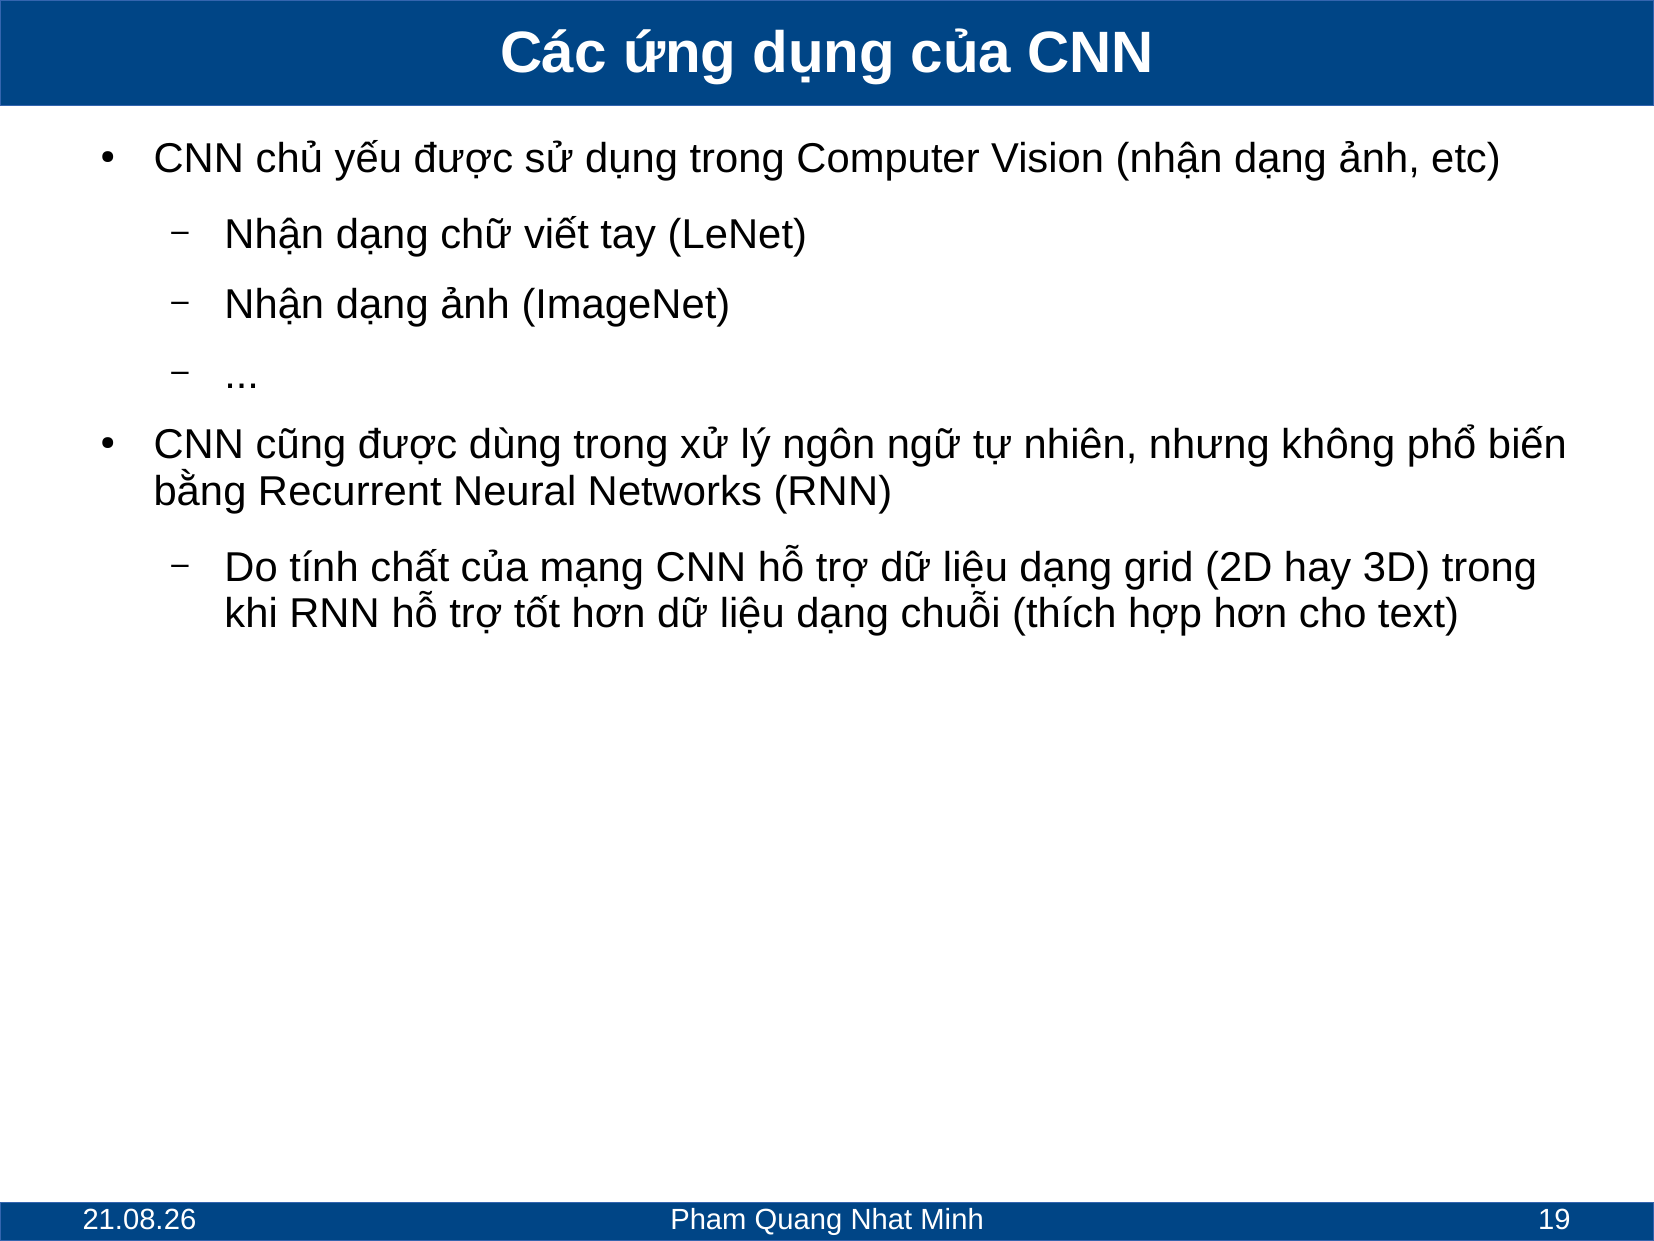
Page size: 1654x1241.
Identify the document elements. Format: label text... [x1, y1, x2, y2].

title Các ứng dụng của CNN [0, 0, 1654, 106]
list CNN chủ yếu được sử dụng trong Computer Vision (nhận dạng ảnh, etc) Nhận dạng chữ viết tay (LeNet) Nhận dạng ảnh (ImageNet) ... CNN cũng được dùng trong xử lý ngôn ngữ tự nhiên, nhưng không phổ biến bằng Recurrent Neural Networks (RNN) Do tính chất của mạng CNN hỗ trợ dữ liệu dạng grid (2D hay 3D) trong khi RNN hỗ trợ tốt hơn dữ liệu dạng chuỗi (thích hợp hơn cho text) [82, 135, 1571, 855]
